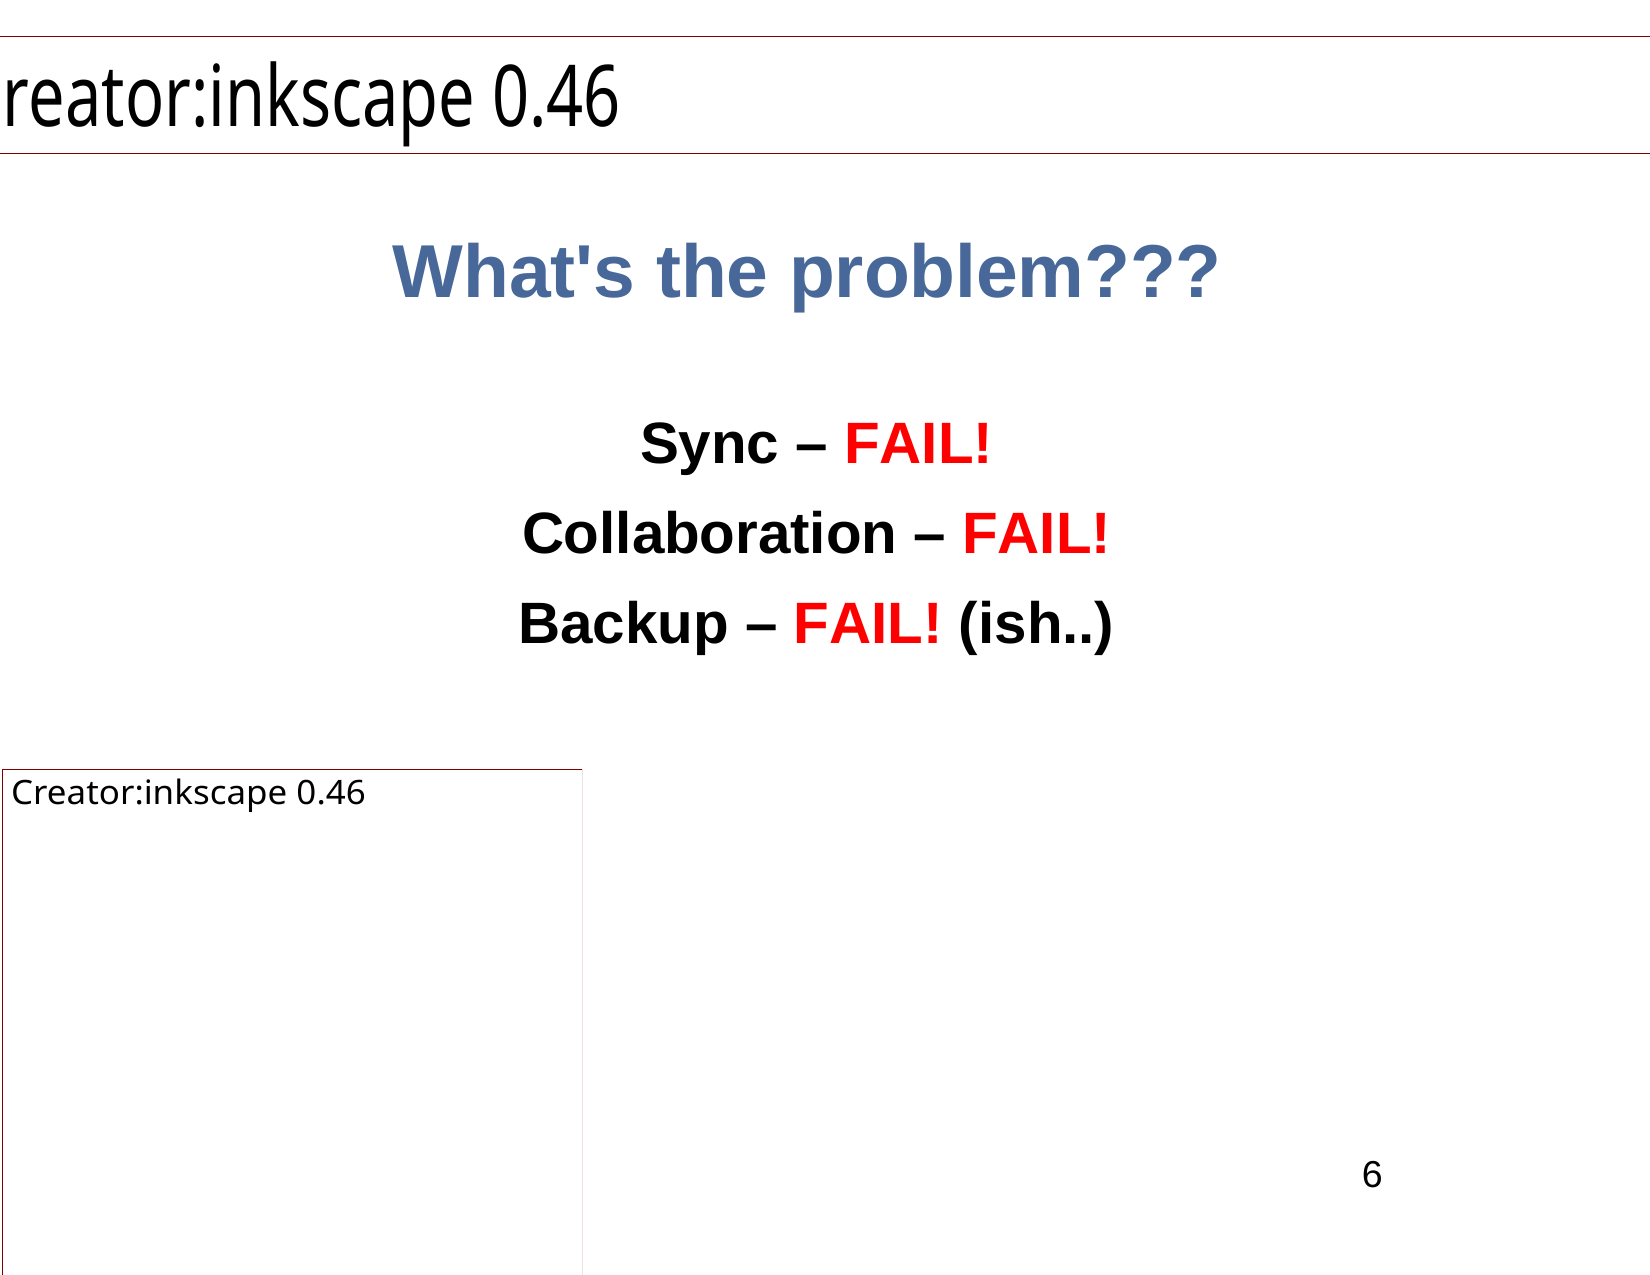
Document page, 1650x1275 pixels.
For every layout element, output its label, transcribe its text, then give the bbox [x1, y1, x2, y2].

title What's the problem??? [118, 177, 1498, 371]
list Sync – FAIL! Collaboration – FAIL! Backup – FAIL! (ish..) [118, 415, 1498, 1112]
